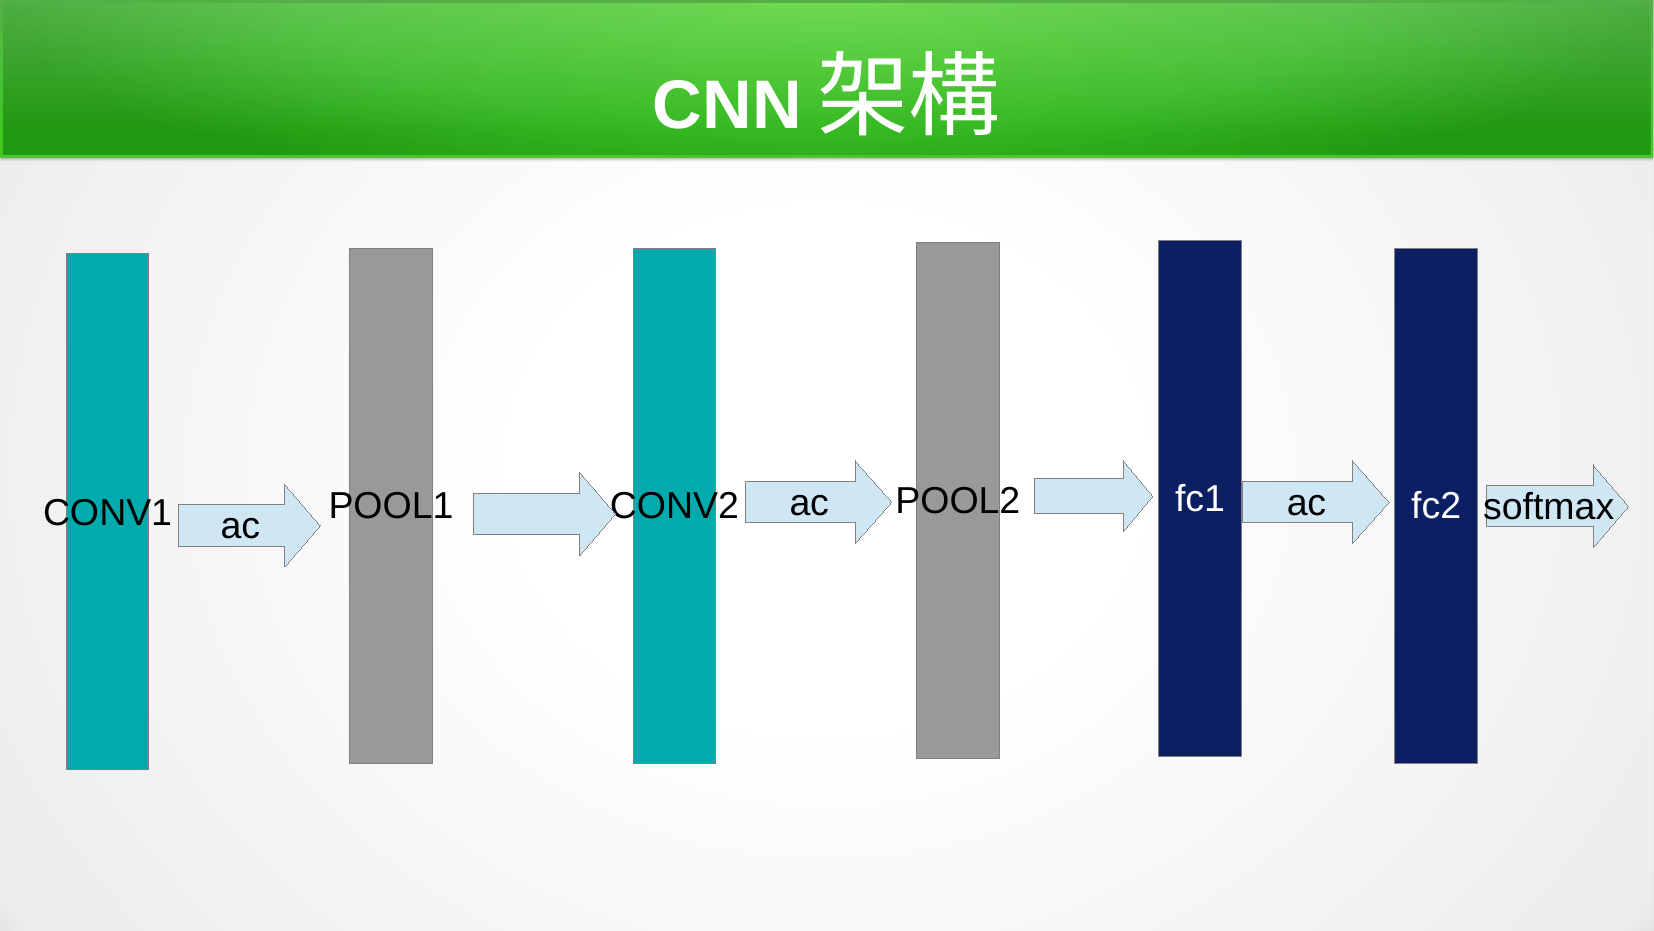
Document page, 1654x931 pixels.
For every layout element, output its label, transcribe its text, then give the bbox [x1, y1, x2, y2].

text_box POOL1 [349, 248, 433, 764]
text_box fc1 [1158, 240, 1242, 757]
text_box [1034, 460, 1153, 532]
text_box CONV2 [633, 248, 716, 764]
text_box POOL2 [916, 242, 1000, 759]
text_box fc2 [1394, 248, 1478, 764]
text_box CONV1 [66, 253, 149, 770]
text_box ac [745, 460, 892, 544]
text_box ac [178, 484, 321, 567]
text_box [473, 472, 616, 556]
text_box softmax [1486, 464, 1629, 548]
text_box ac [1242, 460, 1390, 544]
title CNN架構 [82, 28, 1571, 149]
